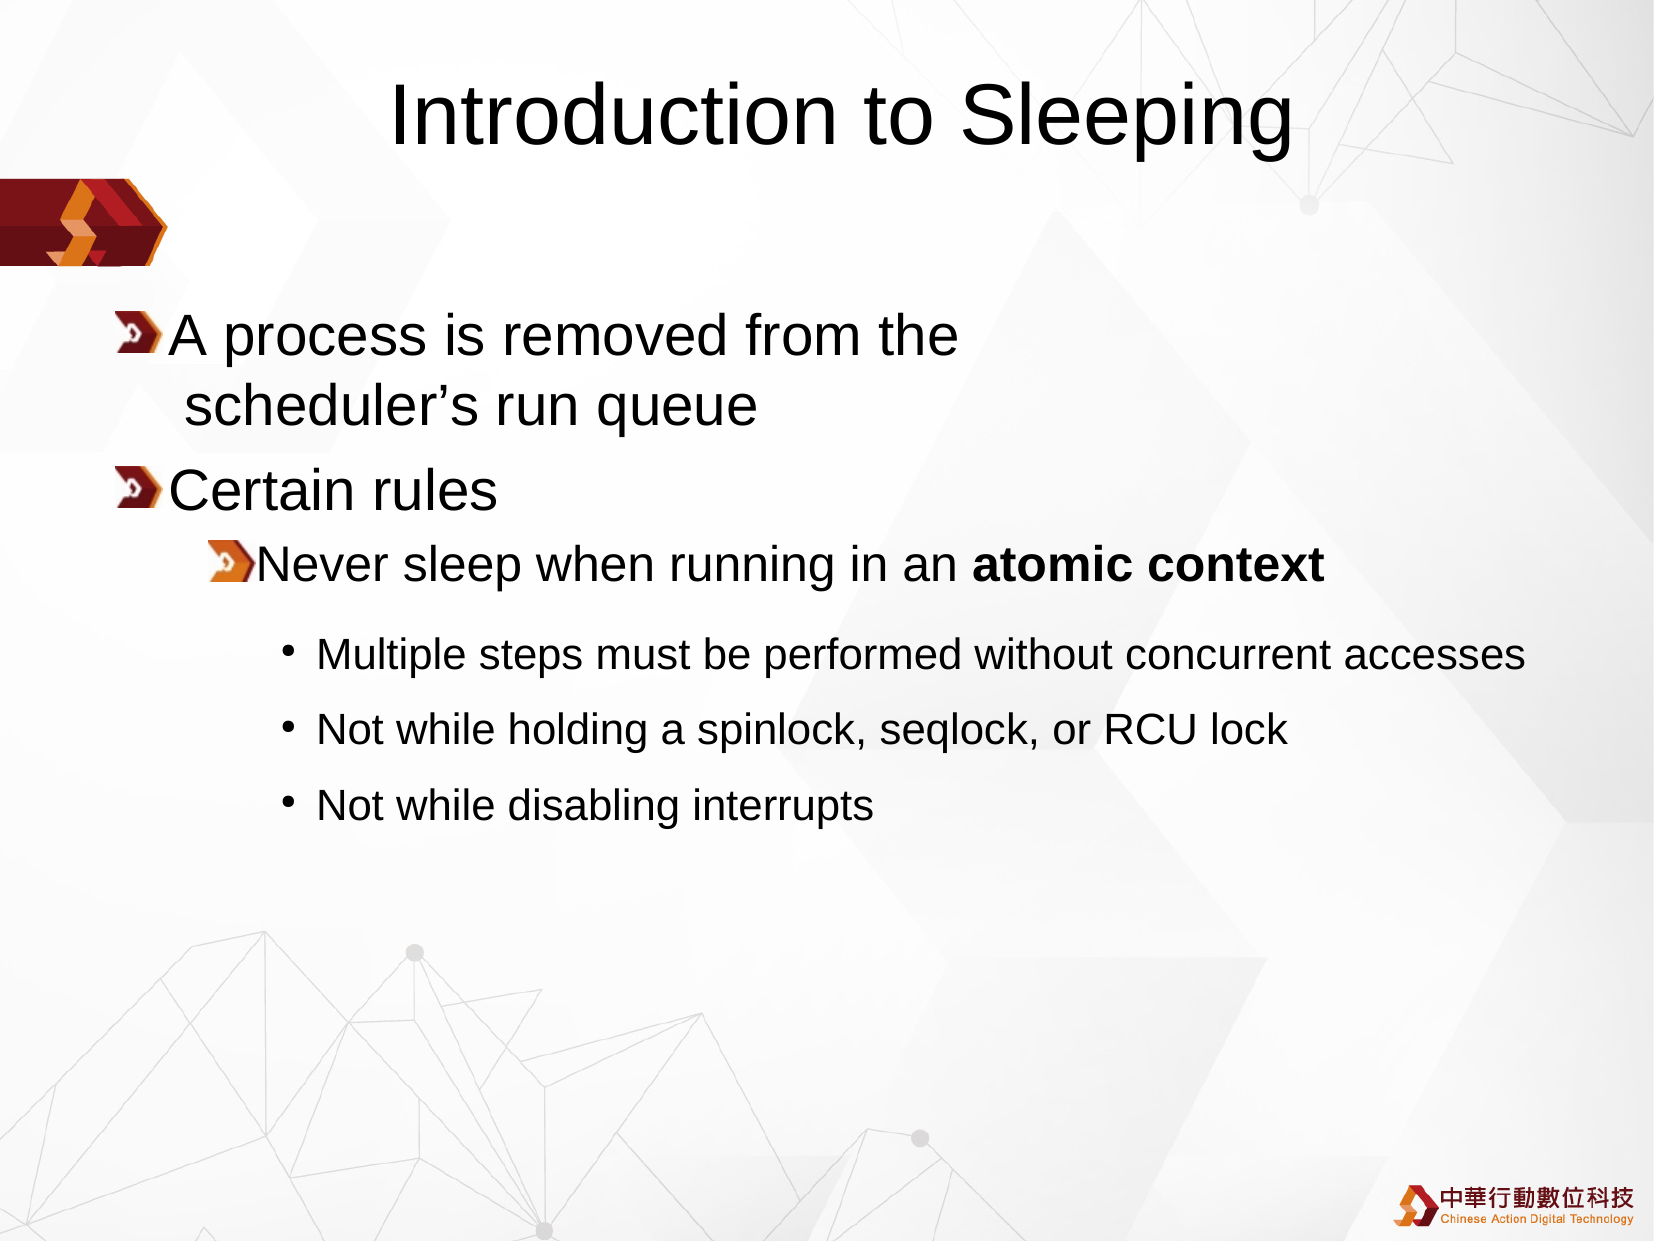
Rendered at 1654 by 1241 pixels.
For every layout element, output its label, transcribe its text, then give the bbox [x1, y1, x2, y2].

title Introduction to Sleeping [82, 50, 1571, 257]
list A process is removed from the scheduler’s run queue Certain rules Never sleep when running in an atomic context Multiple steps must be performed without concurrent accesses Not while holding a spinlock, seqlock, or RCU lock Not while disabling interrupts [82, 289, 1571, 1109]
picture [0, 0, 1654, 1241]
